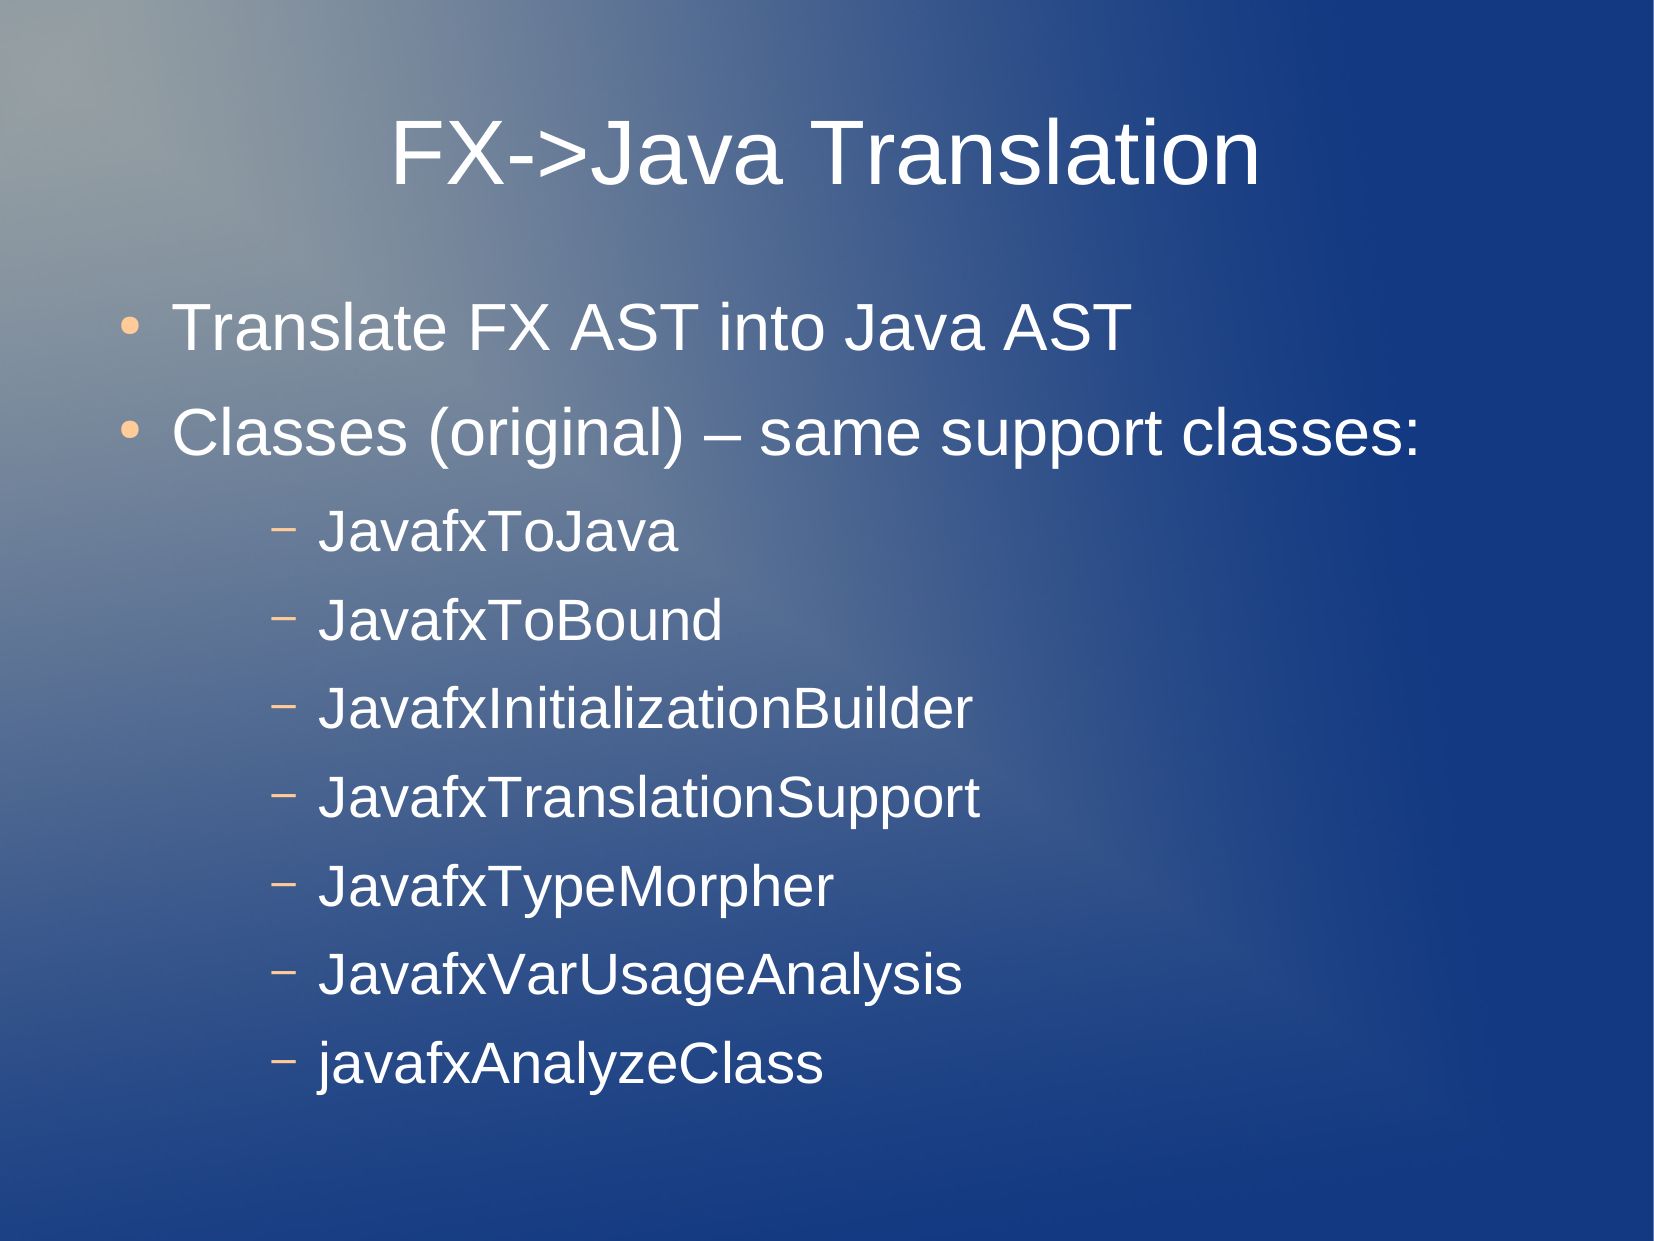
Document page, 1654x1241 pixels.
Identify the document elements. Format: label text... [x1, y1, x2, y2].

picture [0, 0, 1654, 1241]
list Translate FX AST into Java AST Classes (original) – same support classes: JavafxToJava JavafxToBound JavafxInitializationBuilder JavafxTranslationSupport JavafxTypeMorpher JavafxVarUsageAnalysis javafxAnalyzeClass [82, 290, 1571, 1095]
title FX->Java Translation [82, 49, 1571, 257]
